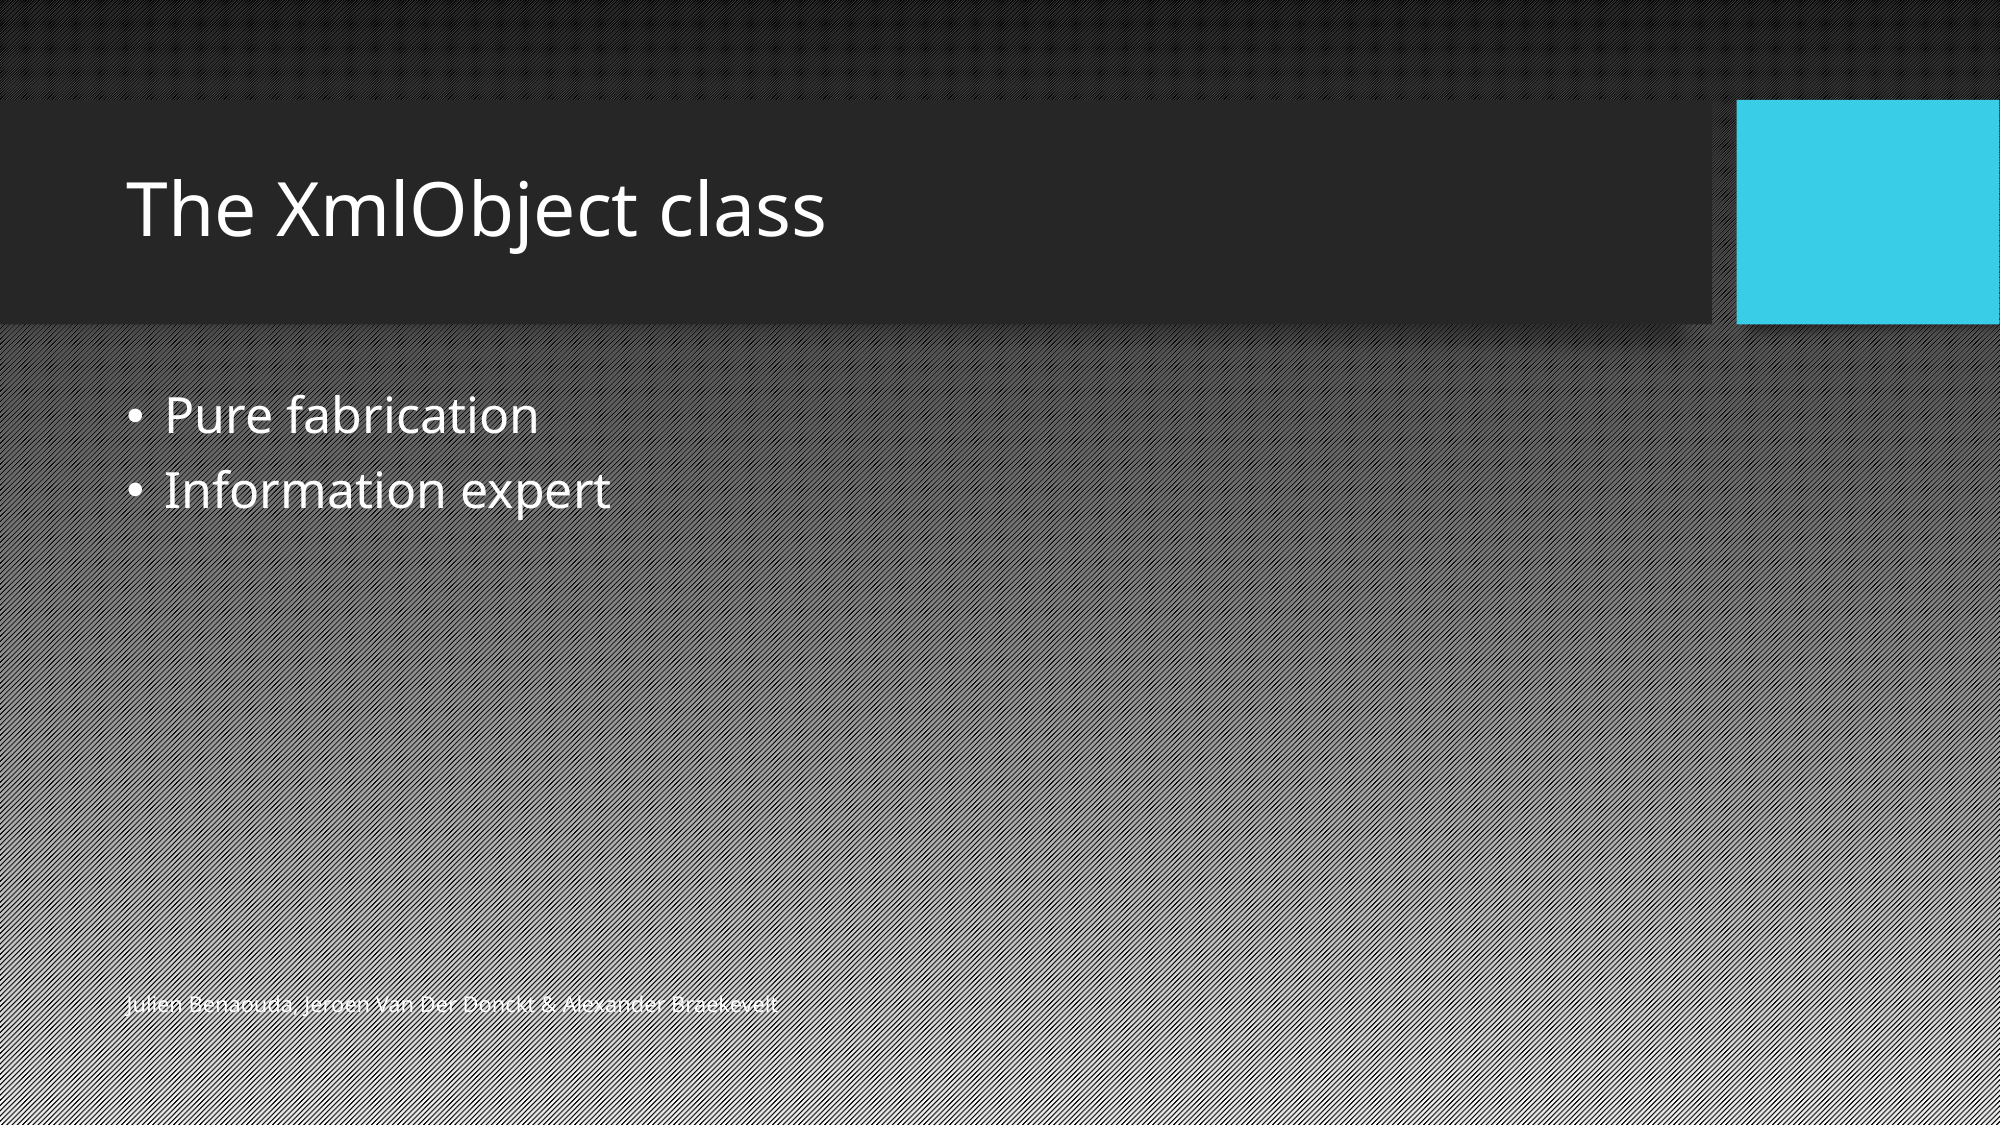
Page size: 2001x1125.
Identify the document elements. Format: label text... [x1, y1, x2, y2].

title The XmlObject class [111, 123, 1689, 301]
footer Julien Benaouda, Jeroen Van Der Donckt & Alexander Braekevelt [111, 973, 1239, 1034]
list Pure fabrication Information expert [111, 383, 883, 973]
picture [0, 0, 2000, 1125]
